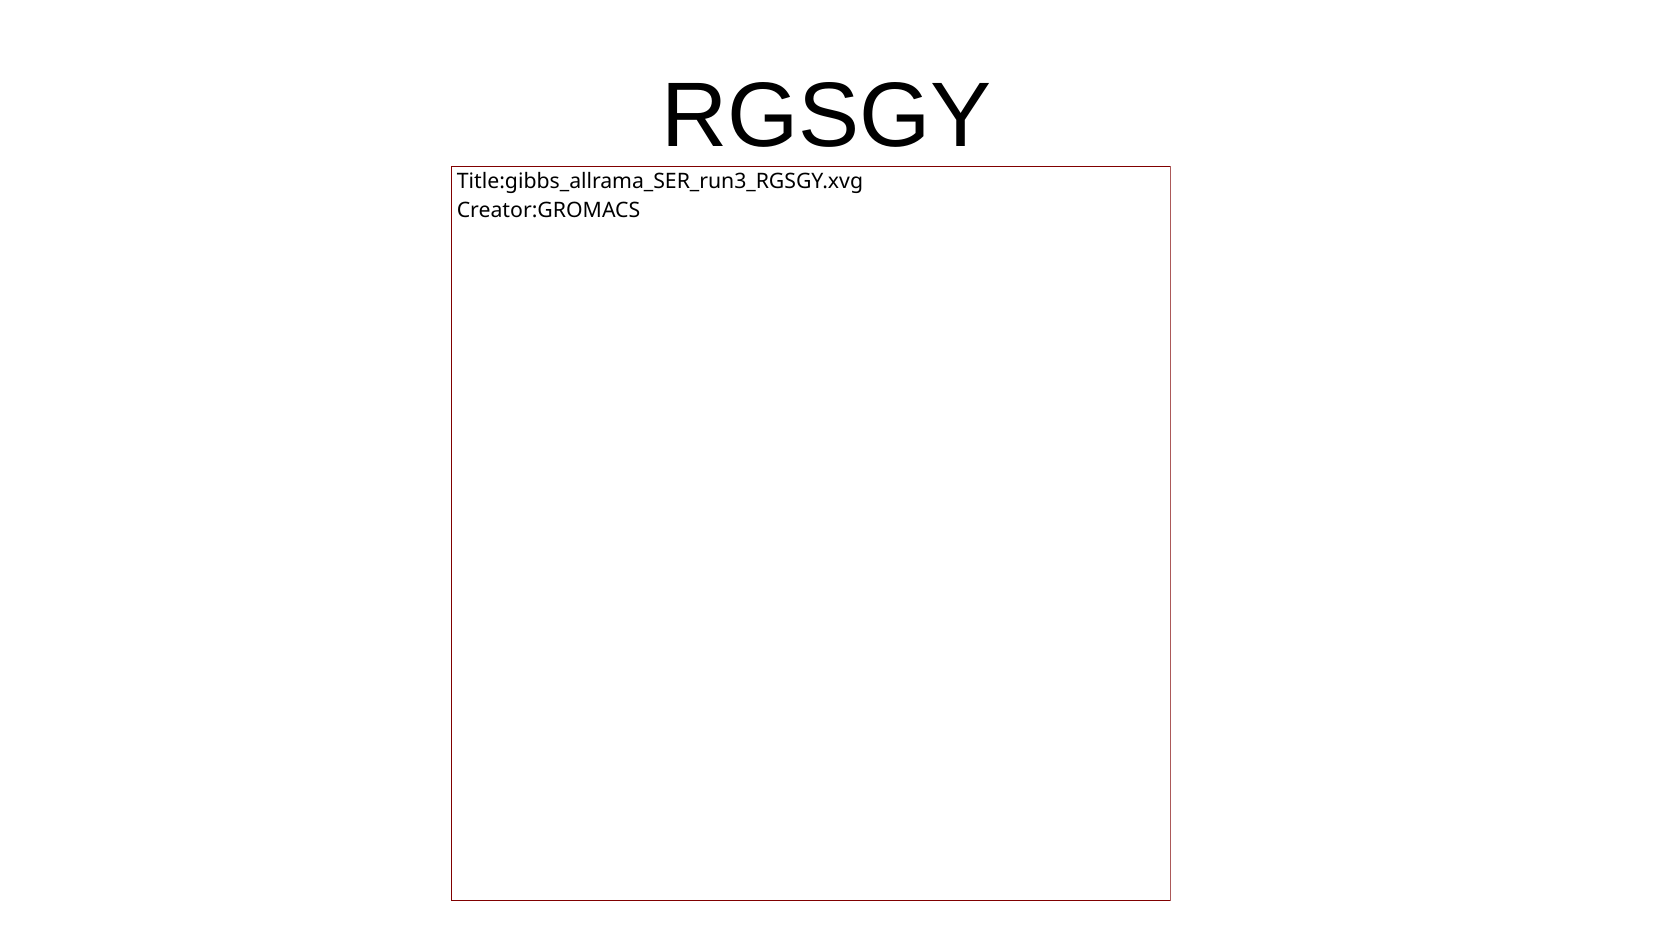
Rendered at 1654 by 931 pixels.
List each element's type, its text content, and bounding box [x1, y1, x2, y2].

title RGSGY [82, 37, 1571, 193]
picture [450, 164, 1171, 901]
